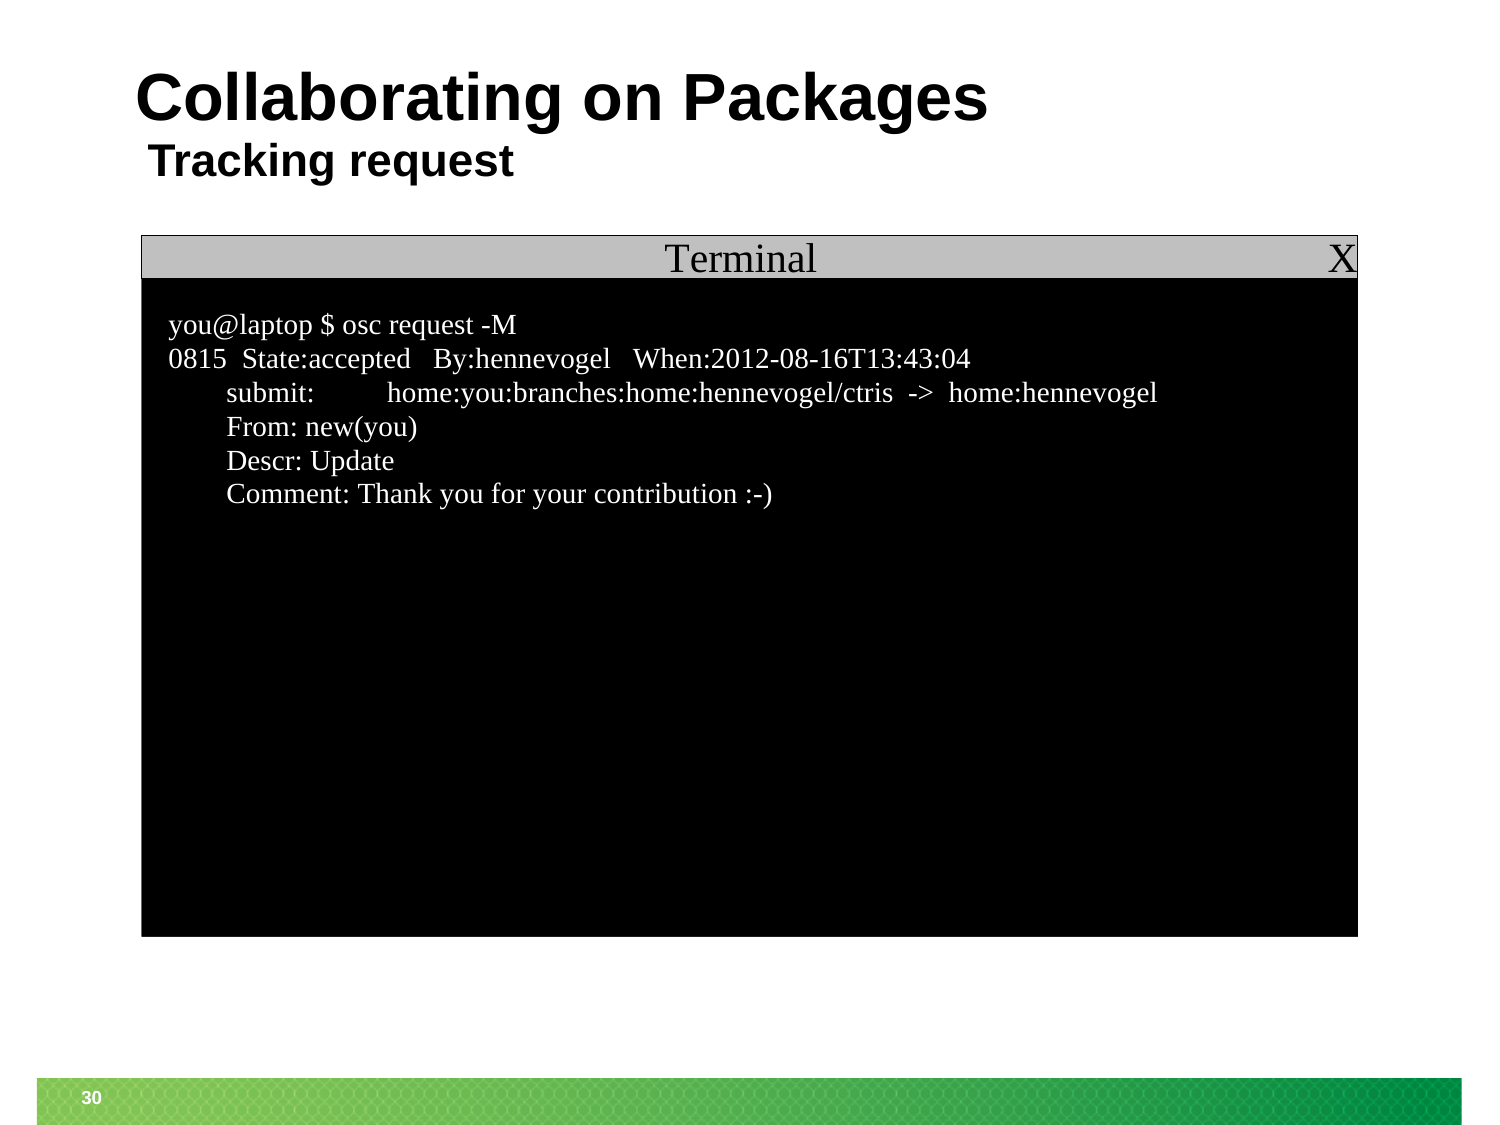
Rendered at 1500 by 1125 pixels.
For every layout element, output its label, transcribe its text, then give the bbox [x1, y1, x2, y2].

text_box Terminal X [141, 235, 1358, 278]
picture [36, 1078, 1462, 1125]
title Collaborating on Packages Tracking request [135, 41, 1372, 204]
text_box you@laptop $ osc request -M 0815 State:accepted By:hennevogel When:2012-08-16T13:43:04 submit: home:you:branches:home:hennevogel/ctris -> home:hennevogel From: new(you) Descr: Update Comment: Thank you for your contribution :-) [168, 307, 1335, 919]
text_box [141, 278, 1358, 937]
